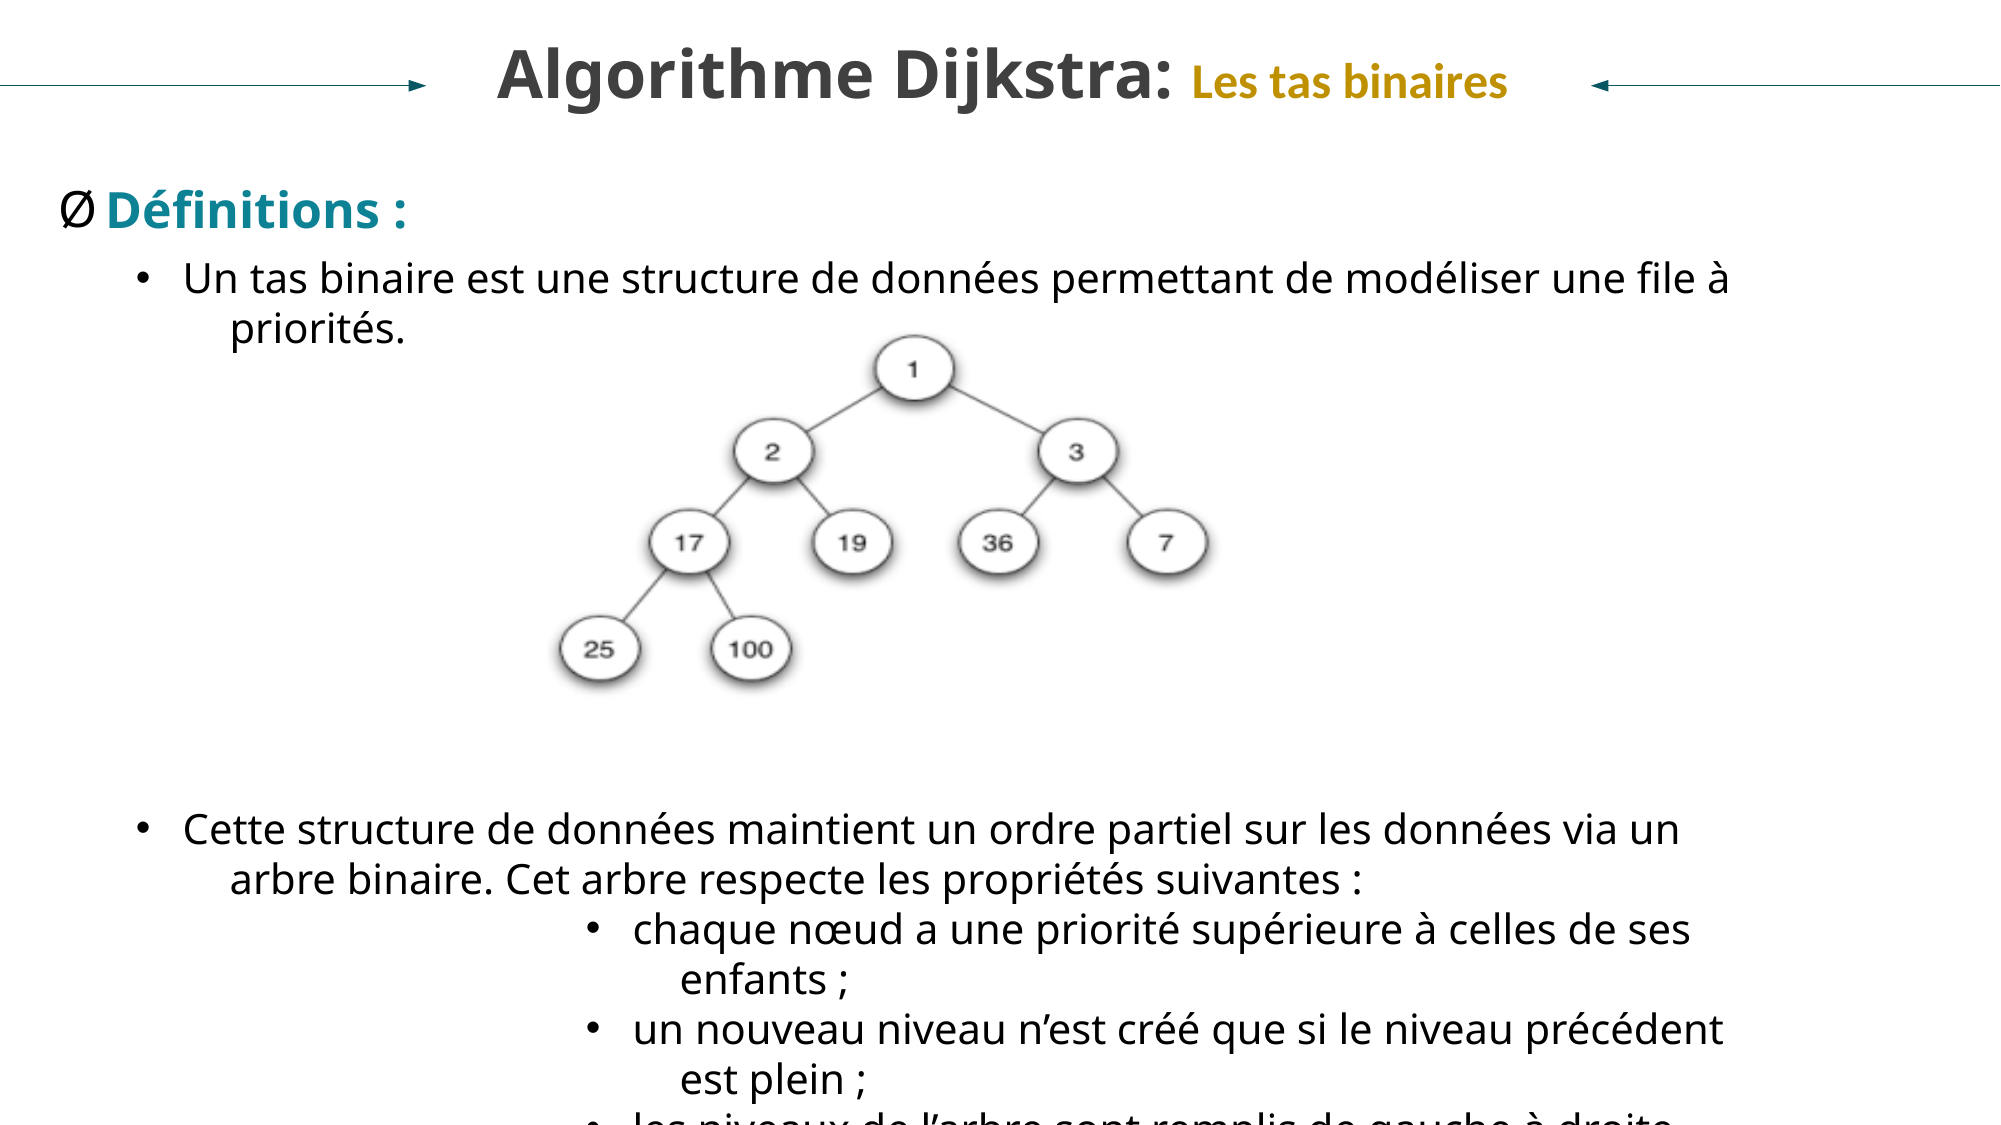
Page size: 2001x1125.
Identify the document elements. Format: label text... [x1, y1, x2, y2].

text_box Un tas binaire est une structure de données permettant de modéliser une file à priorités. Cette structure de données maintient un ordre partiel sur les données via un arbre binaire. Cet arbre respecte les propriétés suivantes : chaque nœud a une priorité supérieure à celles de ses enfants ; un nouveau niveau n’est créé que si le niveau précédent est plein ; les niveaux de l’arbre sont remplis de gauche à droite. [120, 244, 1798, 1018]
text_box Définitions : [43, 170, 784, 247]
picture [546, 320, 1228, 726]
text_box Algorithme Dijkstra: Les tas binaires [267, 41, 1750, 115]
